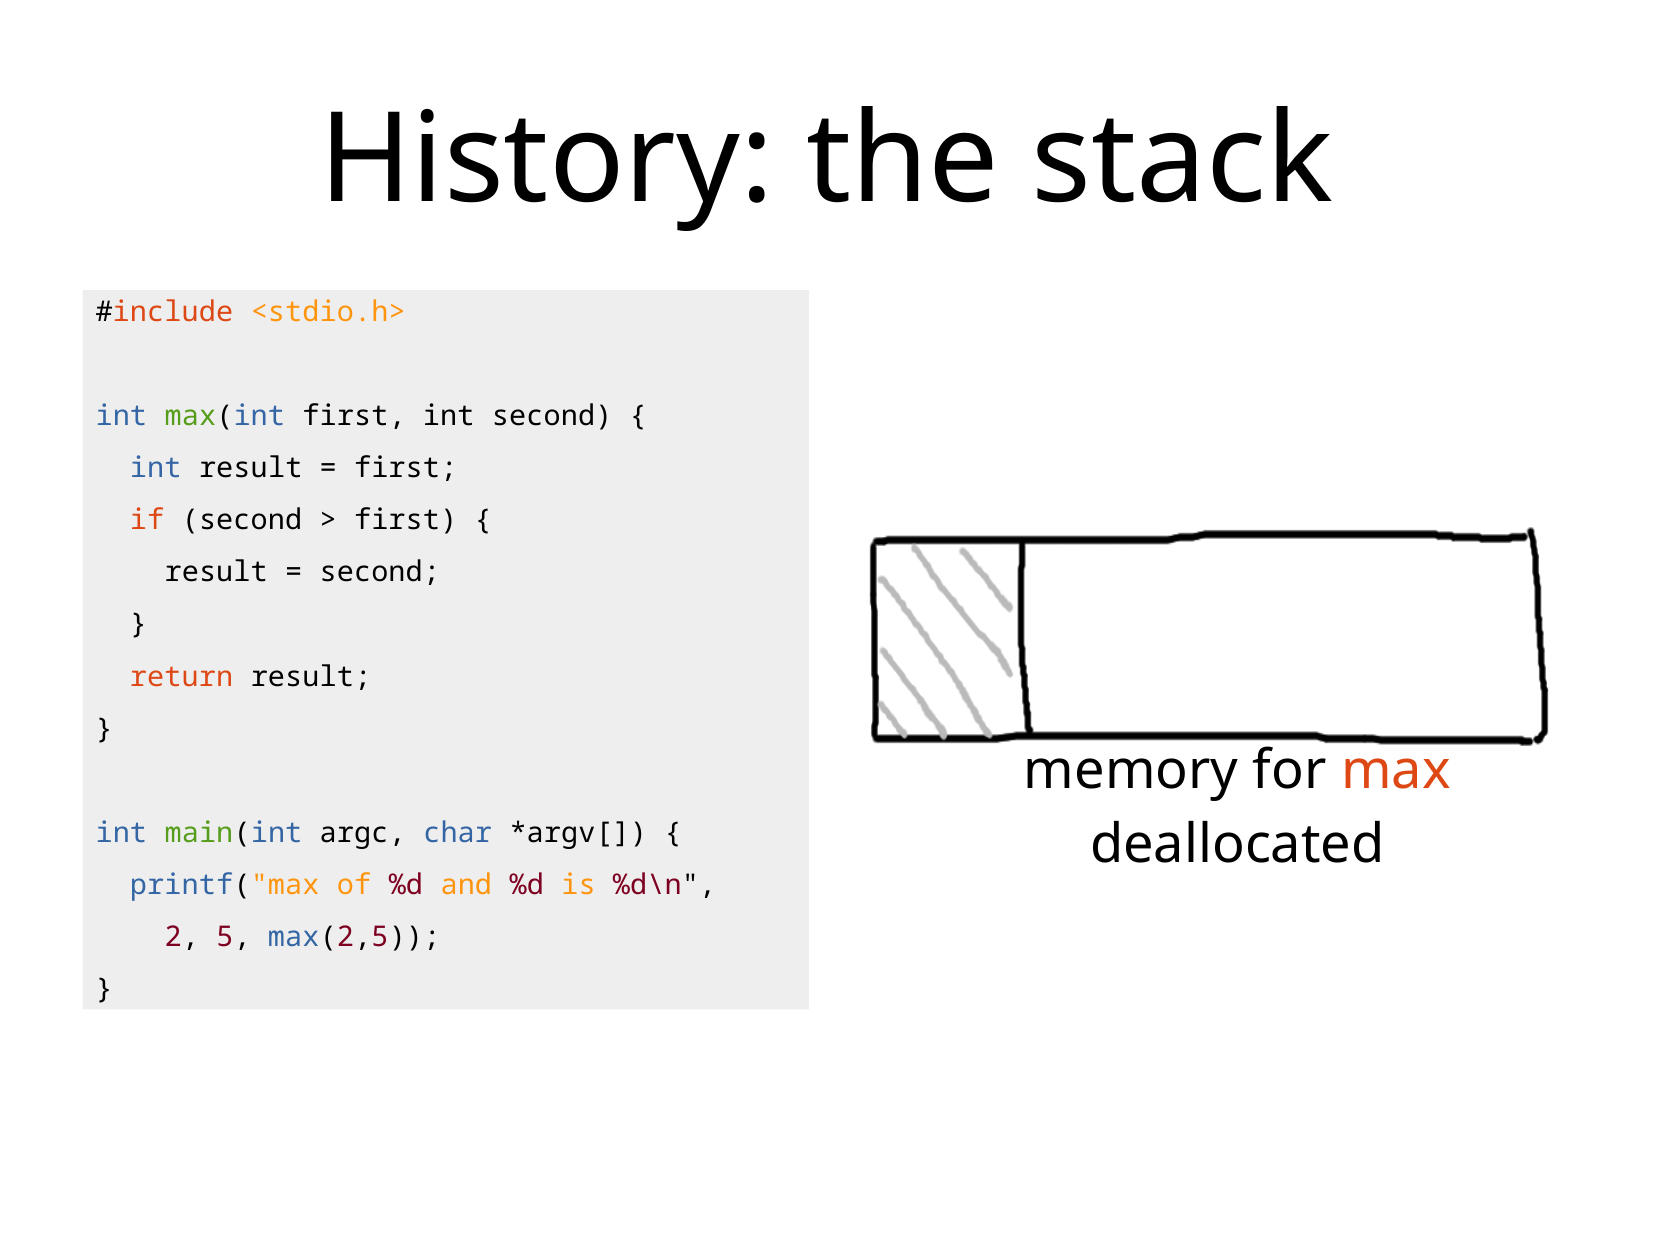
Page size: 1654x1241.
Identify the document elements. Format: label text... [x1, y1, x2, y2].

title History: the stack [82, 49, 1571, 257]
list #include <stdio.h> int max(int first, int second) { int result = first; if (second > first) { result = second; } return result; } int main(int argc, char *argv[]) { printf("max of %d and %d is %d\n", 2, 5, max(2,5)); } [82, 290, 809, 1010]
picture [845, 509, 1572, 790]
title memory for max deallocated [870, 753, 1606, 856]
